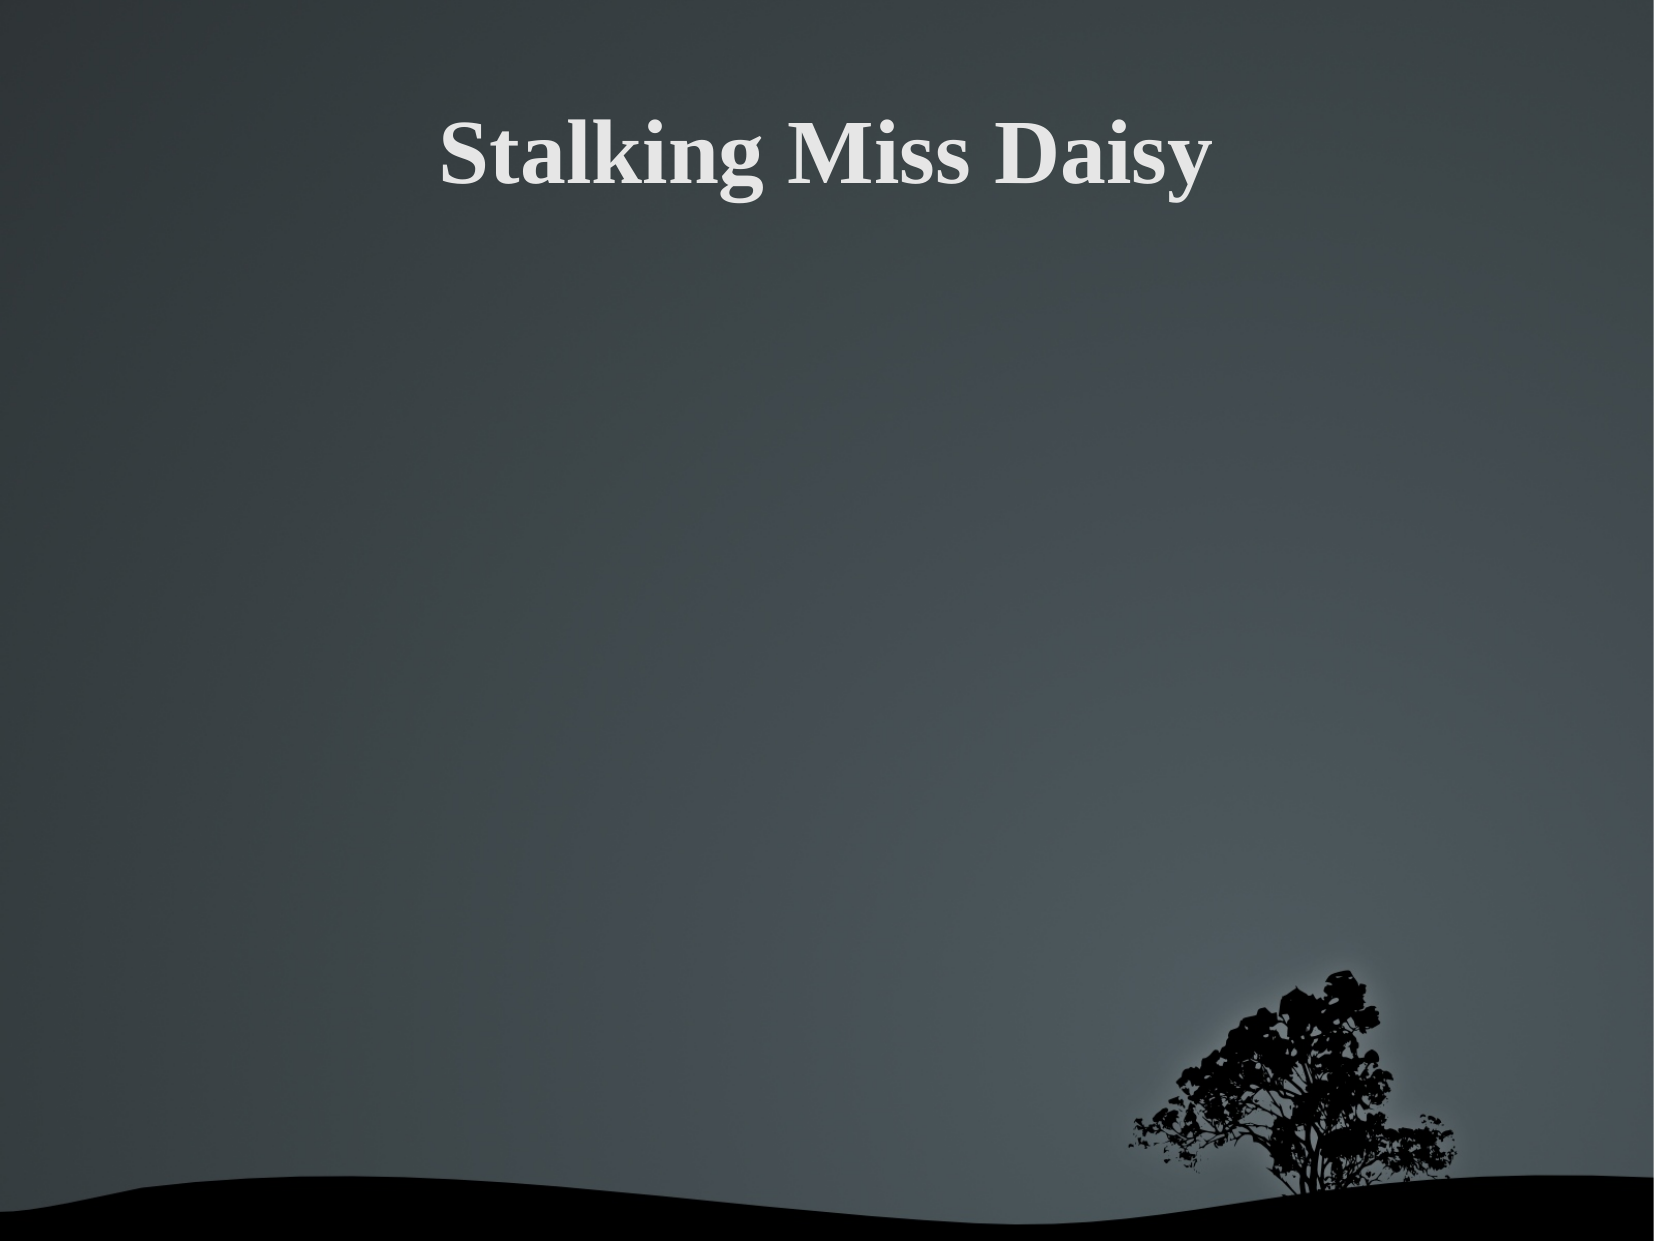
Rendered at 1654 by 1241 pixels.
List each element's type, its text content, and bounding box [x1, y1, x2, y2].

picture [0, 0, 1654, 1241]
title Stalking Miss Daisy [82, 56, 1571, 250]
